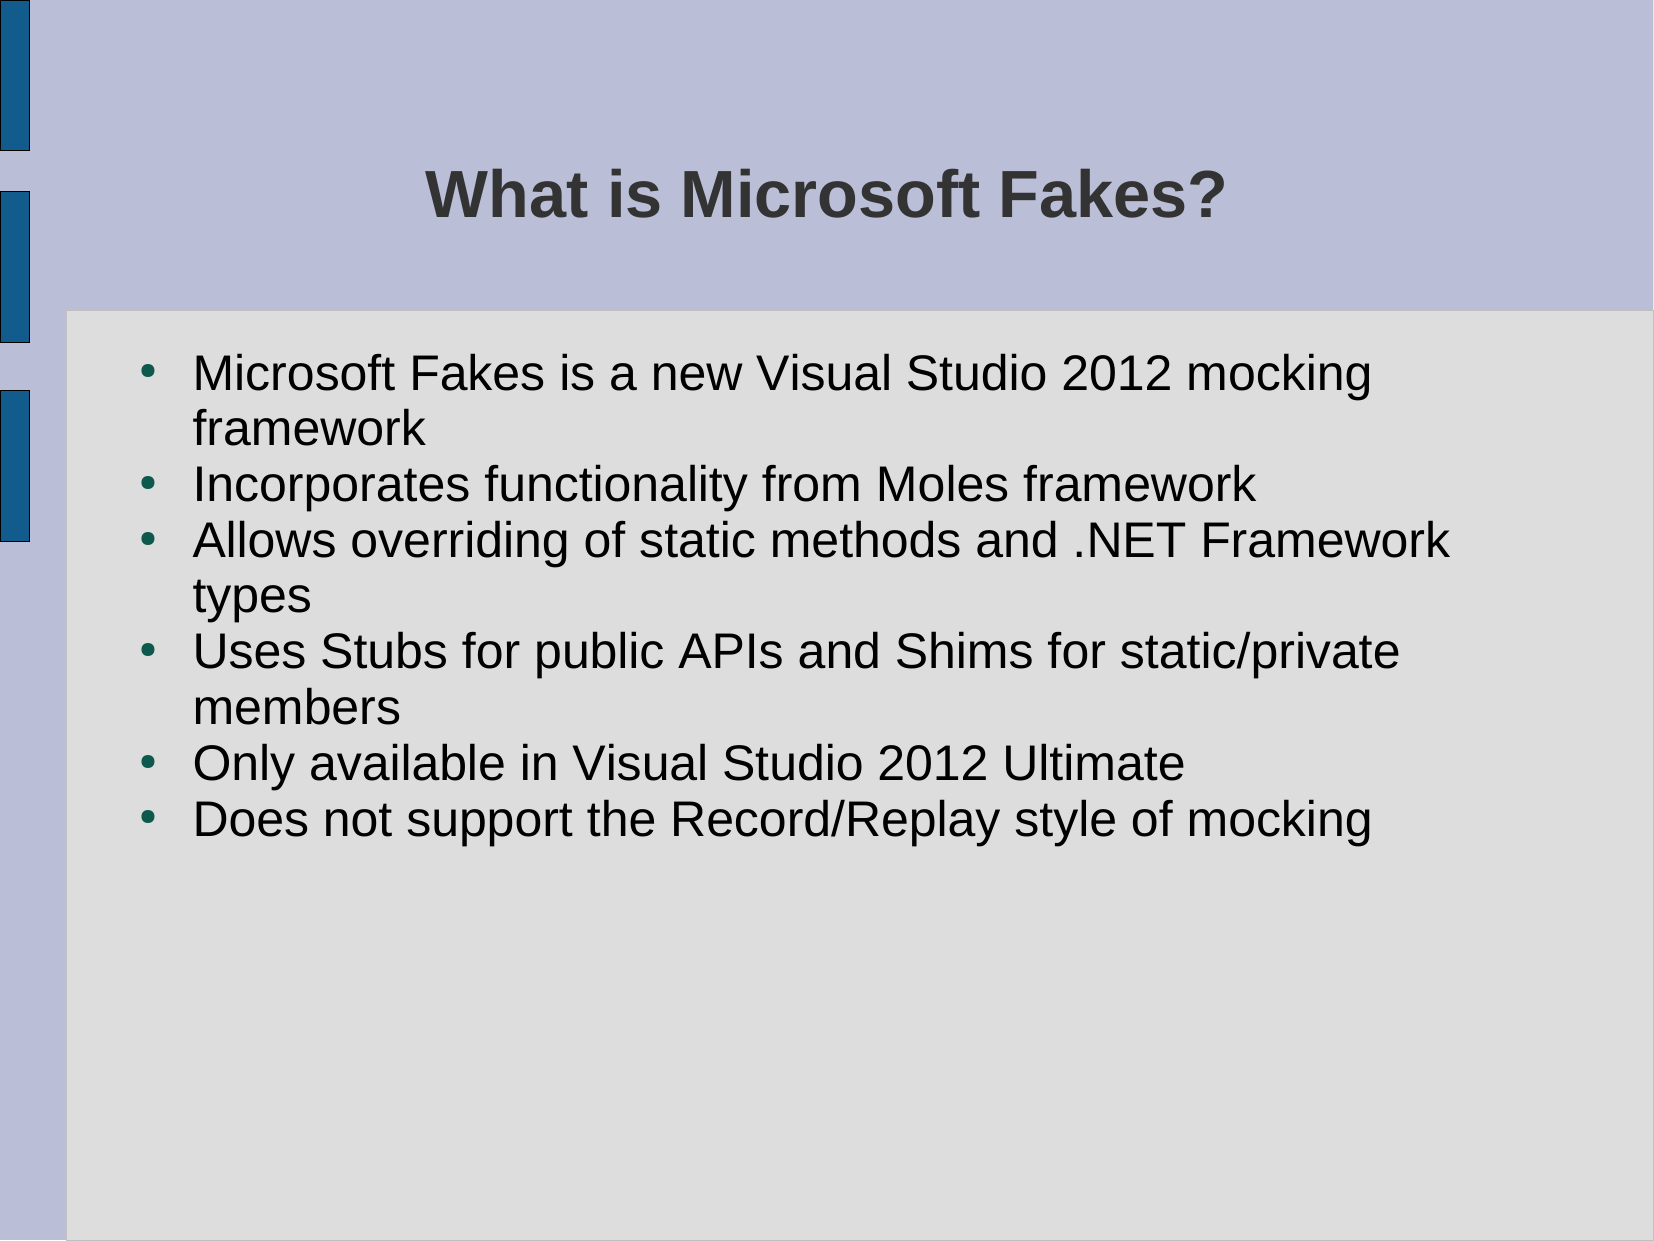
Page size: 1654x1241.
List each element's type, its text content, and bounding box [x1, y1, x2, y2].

title What is Microsoft Fakes? [121, 91, 1534, 299]
list Microsoft Fakes is a new Visual Studio 2012 mocking framework Incorporates functionality from Moles framework Allows overriding of static methods and .NET Framework types Uses Stubs for public APIs and Shims for static/private members Only available in Visual Studio 2012 Ultimate Does not support the Record/Replay style of mocking [121, 344, 1534, 1127]
